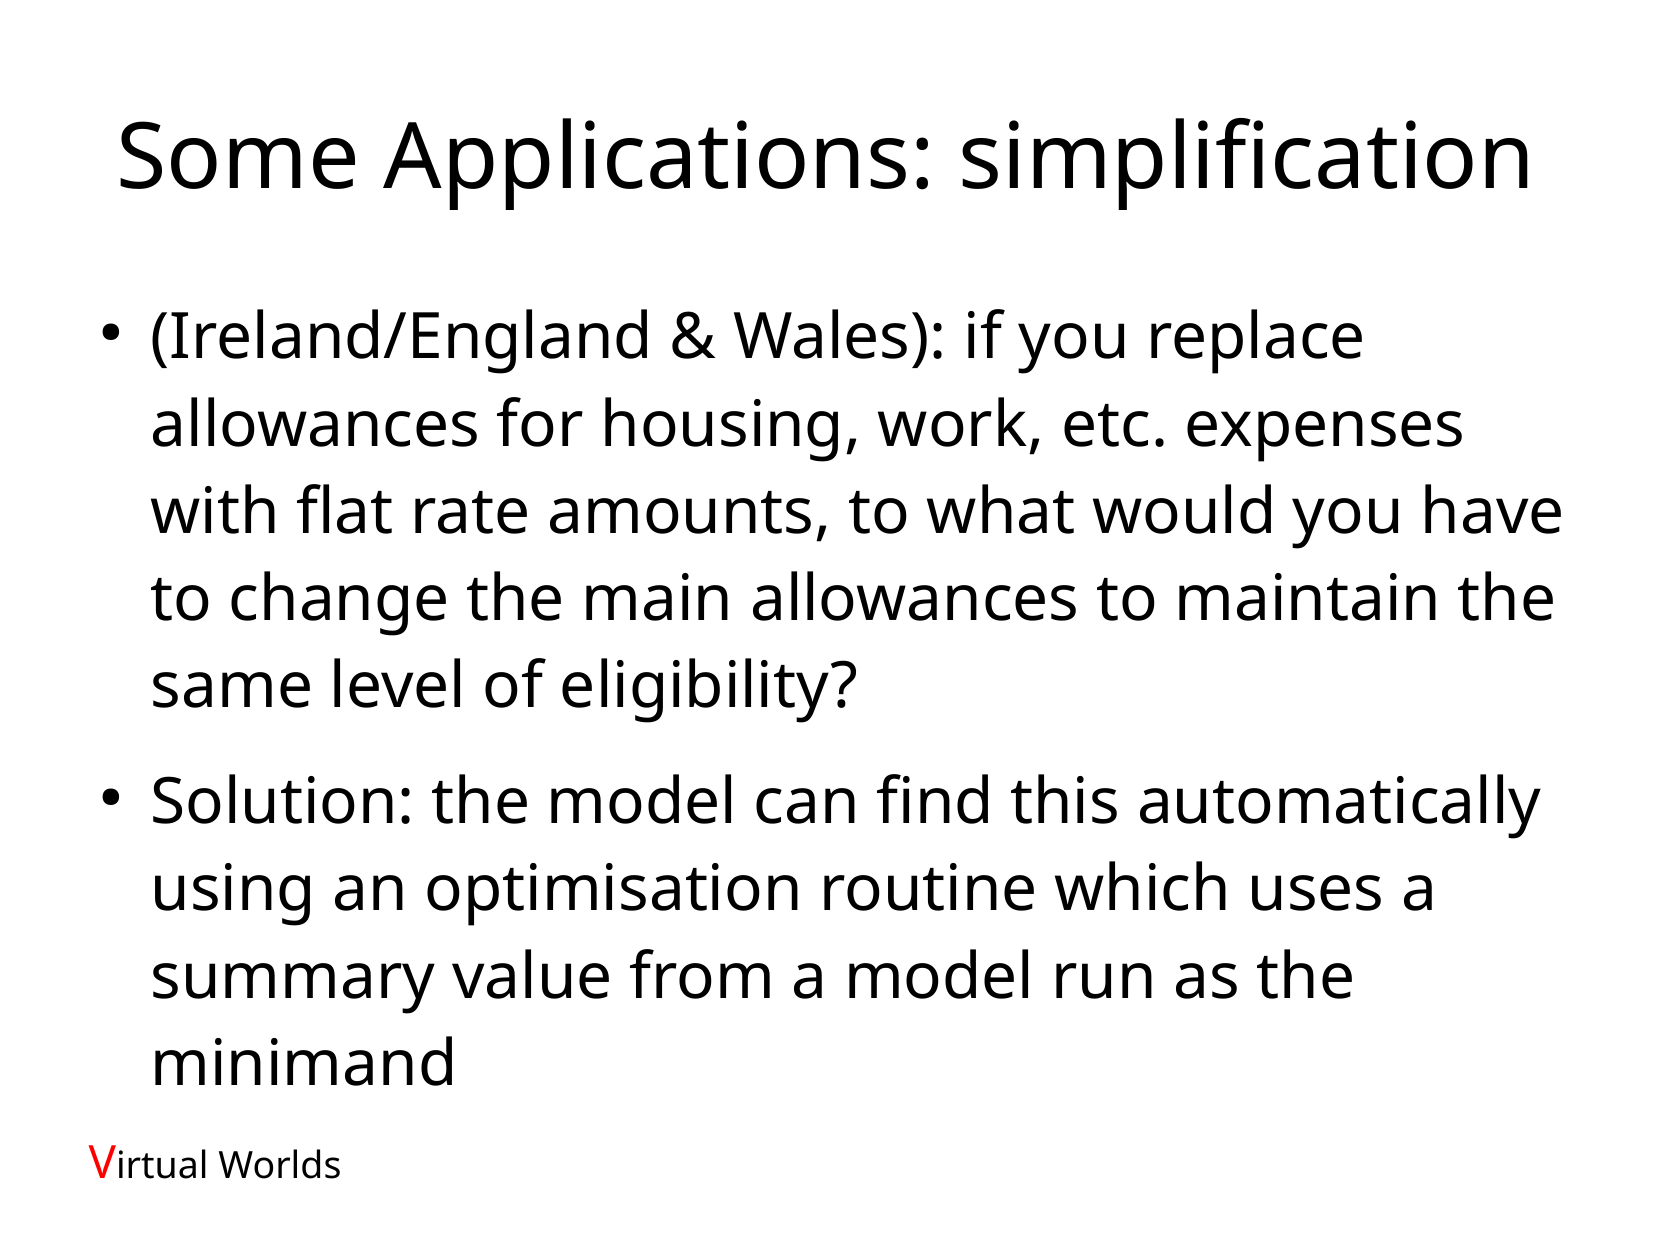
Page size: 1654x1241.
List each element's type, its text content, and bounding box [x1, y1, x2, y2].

title Some Applications: simplification [82, 56, 1571, 250]
list (Ireland/England & Wales): if you replace allowances for housing, work, etc. expenses with flat rate amounts, to what would you have to change the main allowances to maintain the same level of eligibility? Solution: the model can find this automatically using an optimisation routine which uses a summary value from a model run as the minimand [82, 290, 1571, 1109]
